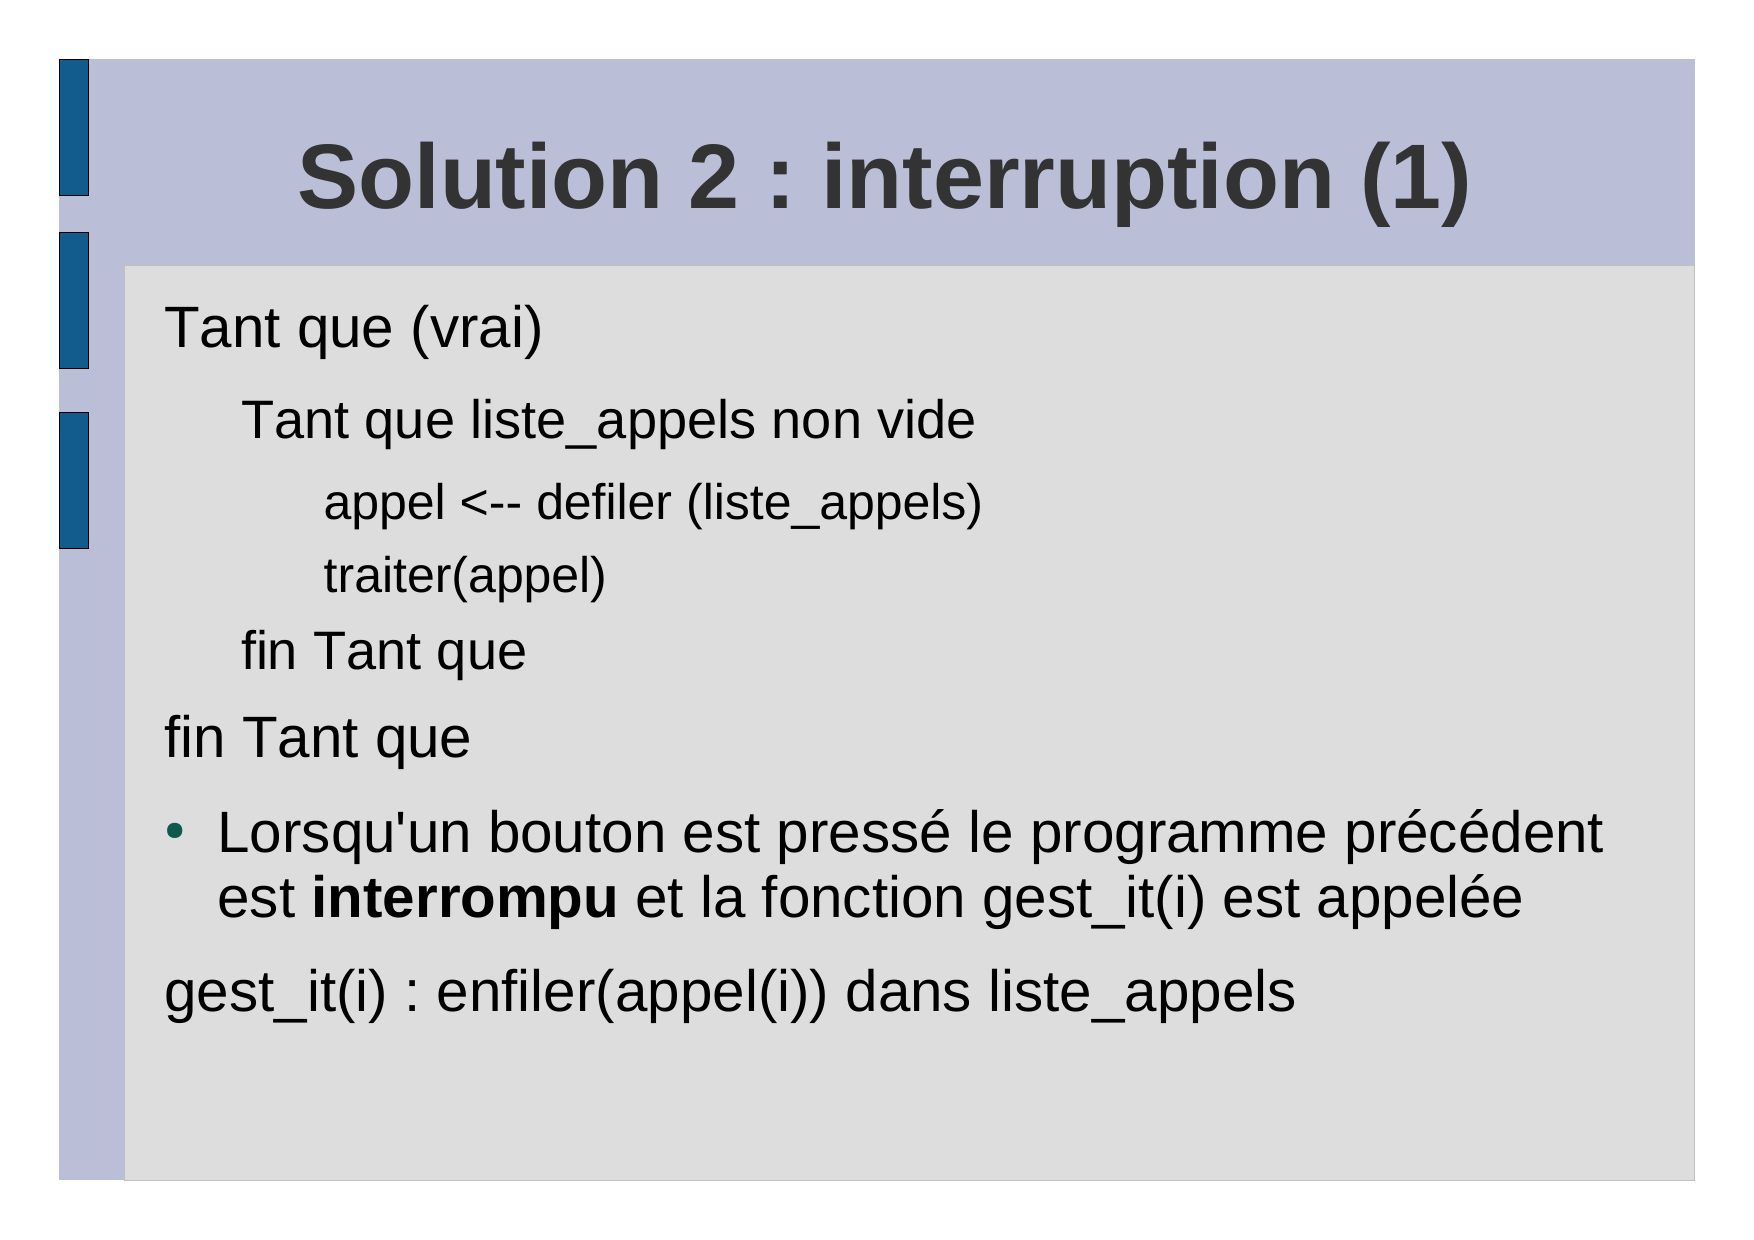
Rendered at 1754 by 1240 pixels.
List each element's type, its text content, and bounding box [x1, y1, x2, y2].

title Solution 2 : interruption (1) [118, 88, 1654, 266]
list Tant que (vrai) Tant que liste_appels non vide appel <-- defiler (liste_appels) traiter(appel) fin Tant que fin Tant que Lorsqu'un bouton est pressé le programme précédent est interrompu et la fonction gest_it(i) est appelée gest_it(i) : enfiler(appel(i)) dans liste_appels [146, 295, 1654, 1093]
